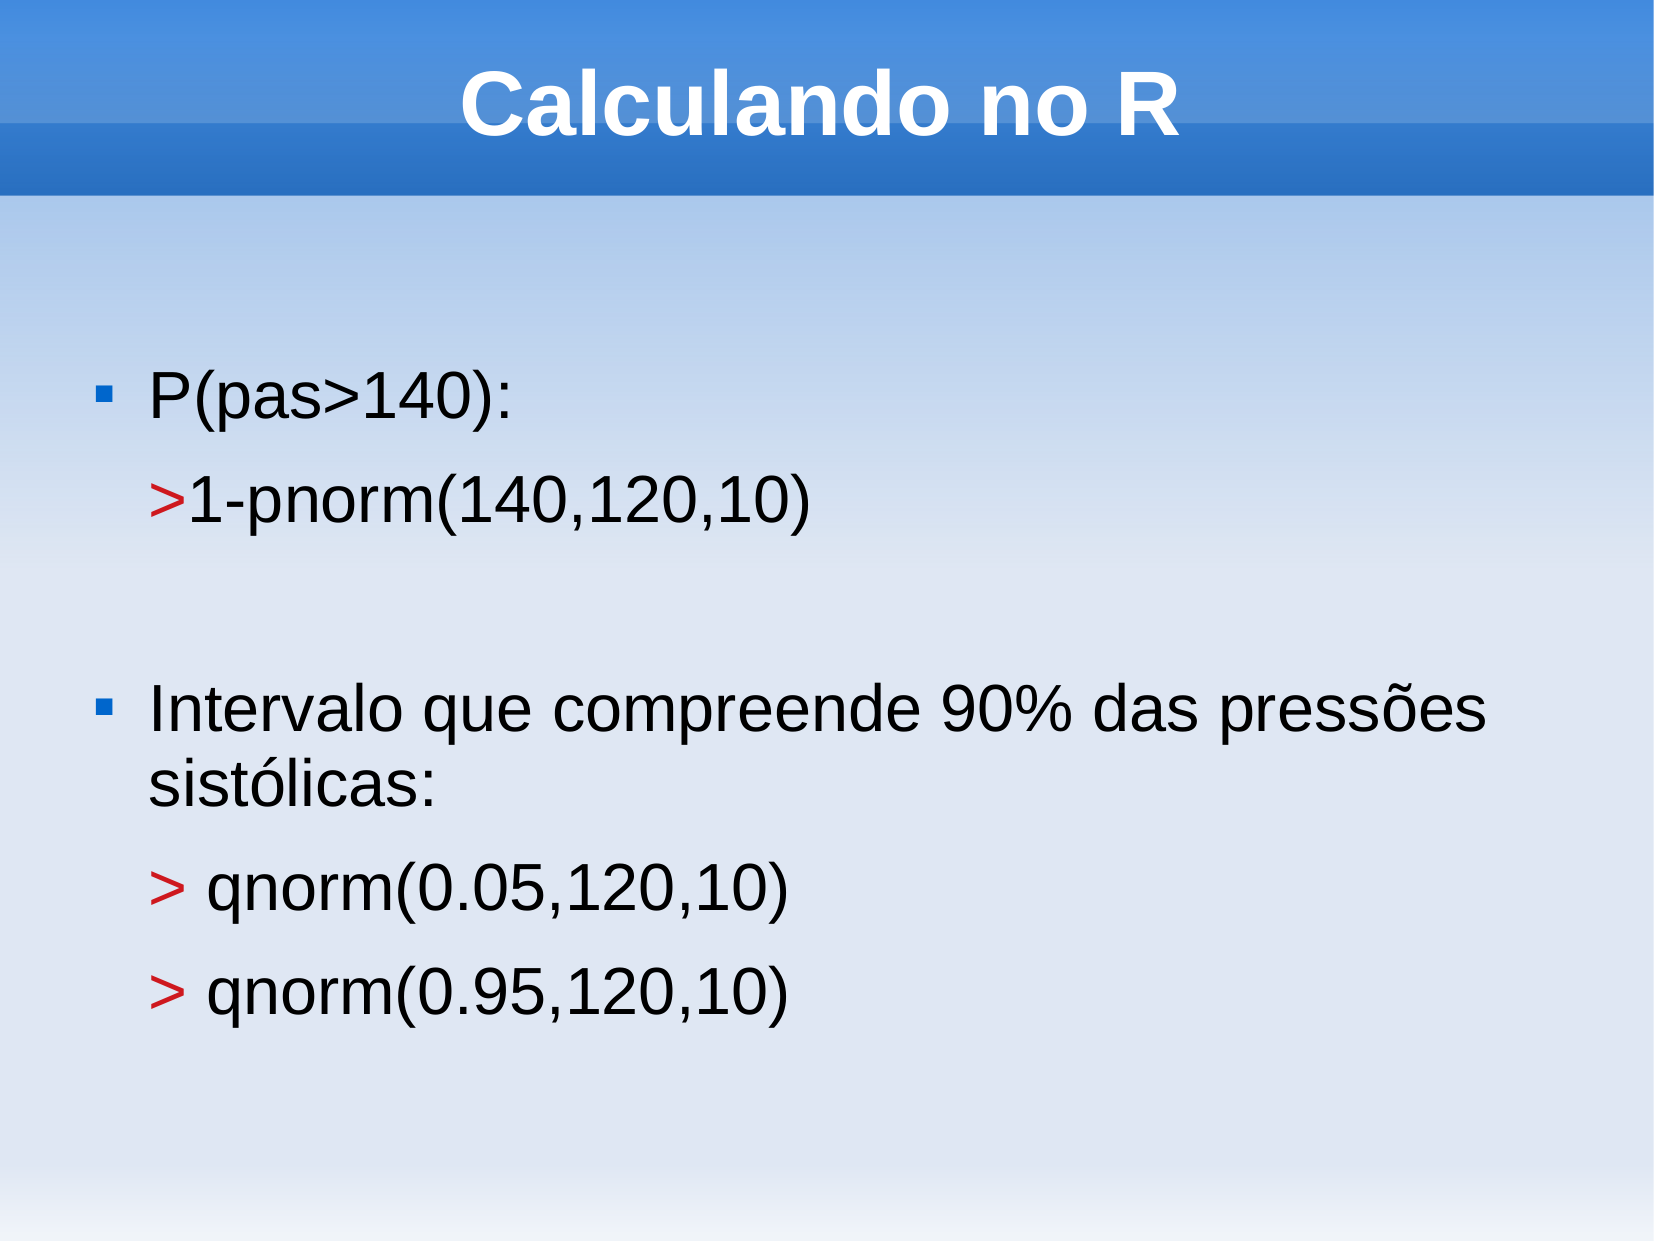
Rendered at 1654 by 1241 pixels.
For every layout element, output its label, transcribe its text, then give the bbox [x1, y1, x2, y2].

title Calculando no R [76, 0, 1565, 208]
picture [0, 0, 1654, 1241]
list P(pas>140): >1-pnorm(140,120,10) Intervalo que compreende 90% das pressões sistólicas: > qnorm(0.05,120,10) > qnorm(0.95,120,10) [78, 358, 1575, 1172]
